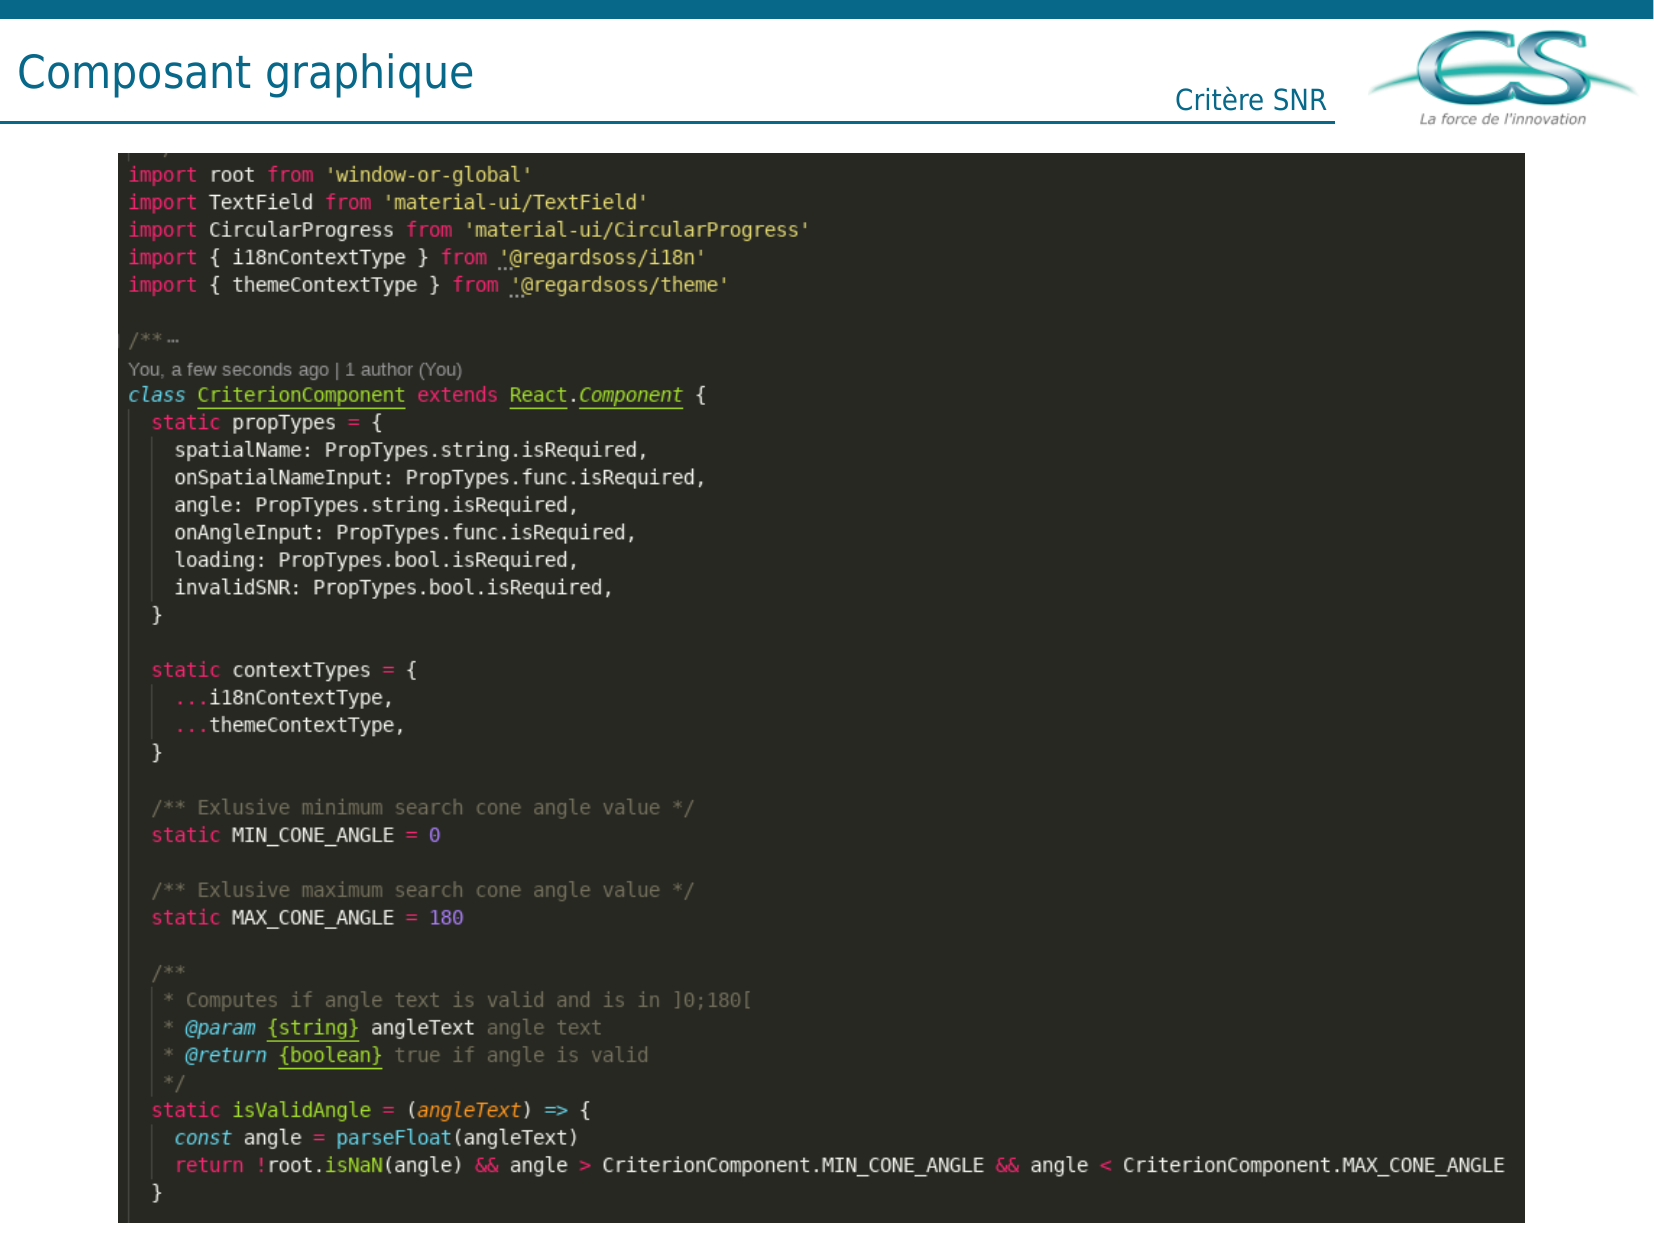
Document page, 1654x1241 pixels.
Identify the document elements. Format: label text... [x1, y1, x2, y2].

picture [118, 153, 1525, 1223]
text_box Critère SNR [1163, 71, 1347, 142]
picture [1368, 28, 1642, 128]
title Composant graphique [17, 46, 1368, 106]
